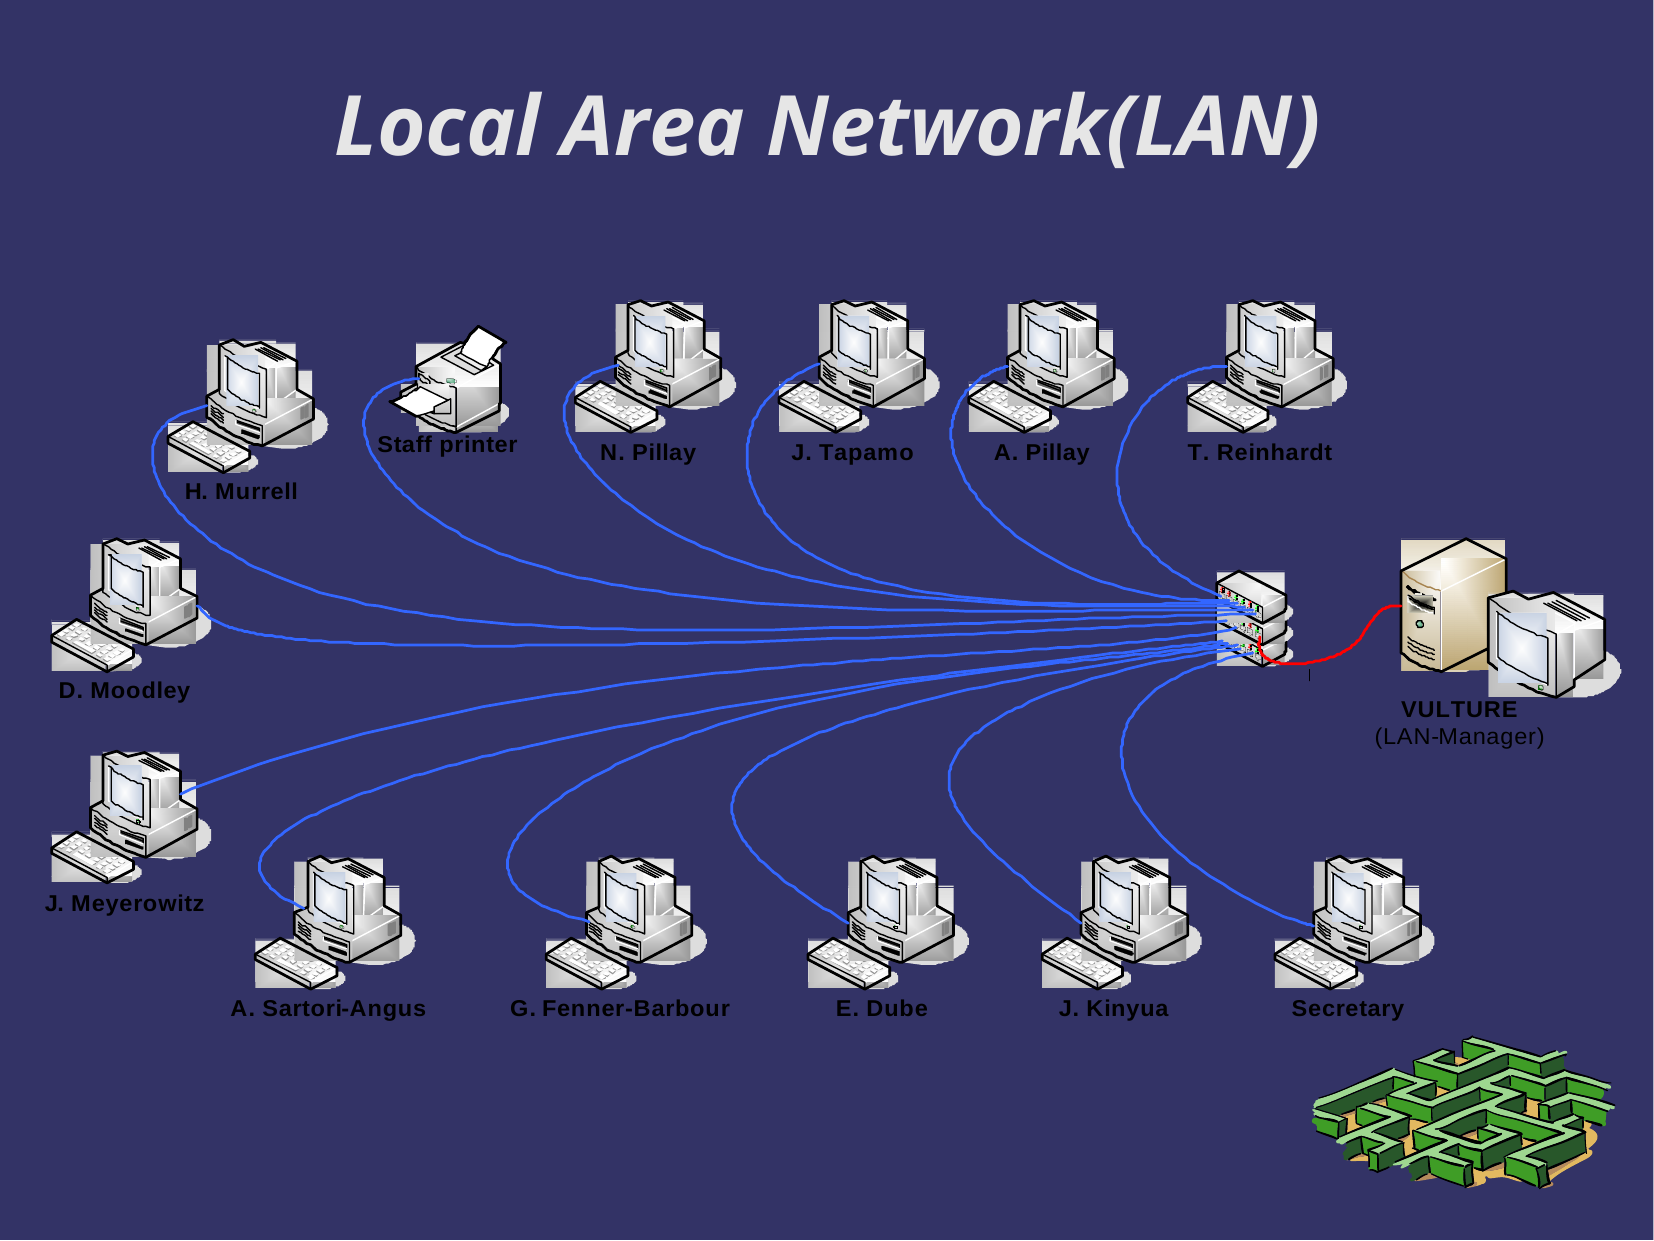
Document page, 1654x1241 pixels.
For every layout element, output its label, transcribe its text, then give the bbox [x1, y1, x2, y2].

chart [29, 295, 1625, 1034]
title Local Area Network(LAN) [121, 19, 1534, 227]
